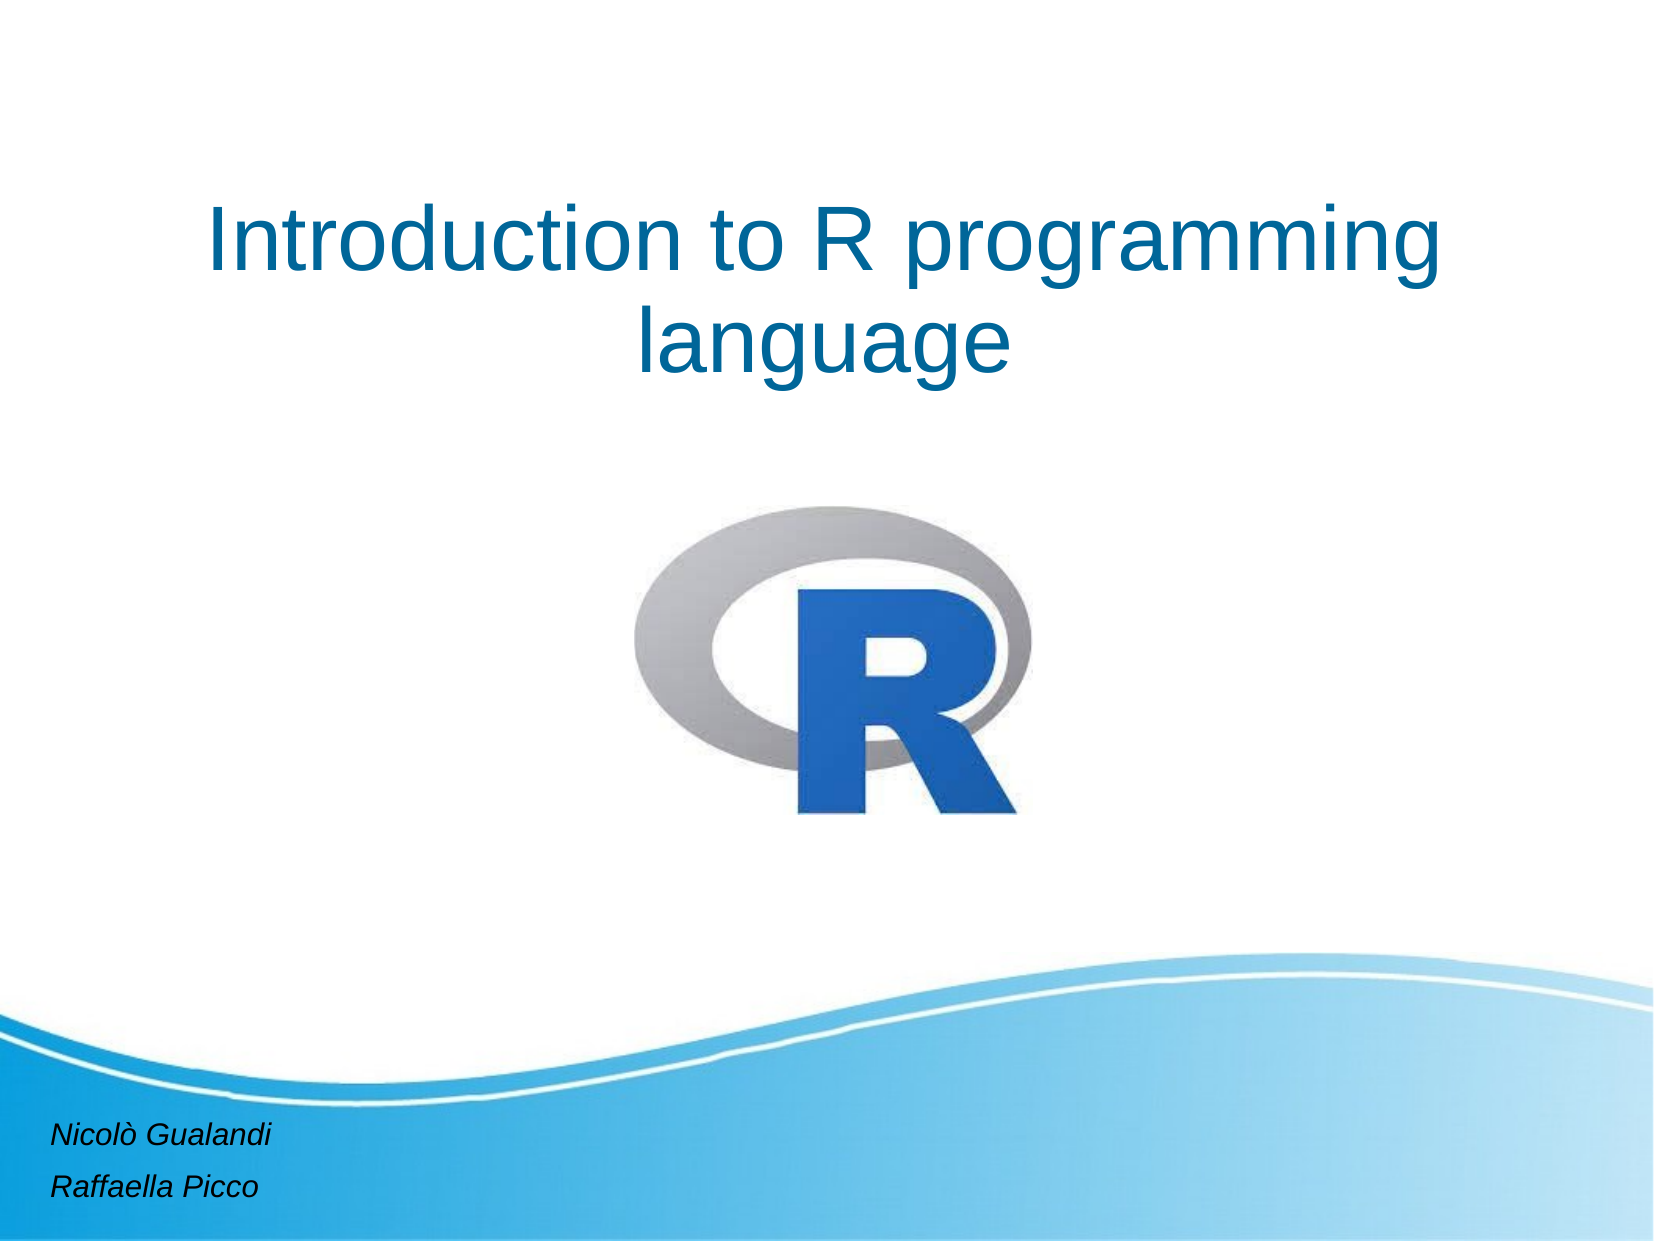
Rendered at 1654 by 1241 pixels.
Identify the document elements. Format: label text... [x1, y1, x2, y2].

picture [0, 952, 1654, 1241]
picture [634, 505, 1033, 815]
text_box Nicolò Gualandi Raffaella Picco [35, 1092, 384, 1212]
title Introduction to R programming language [81, 186, 1570, 394]
